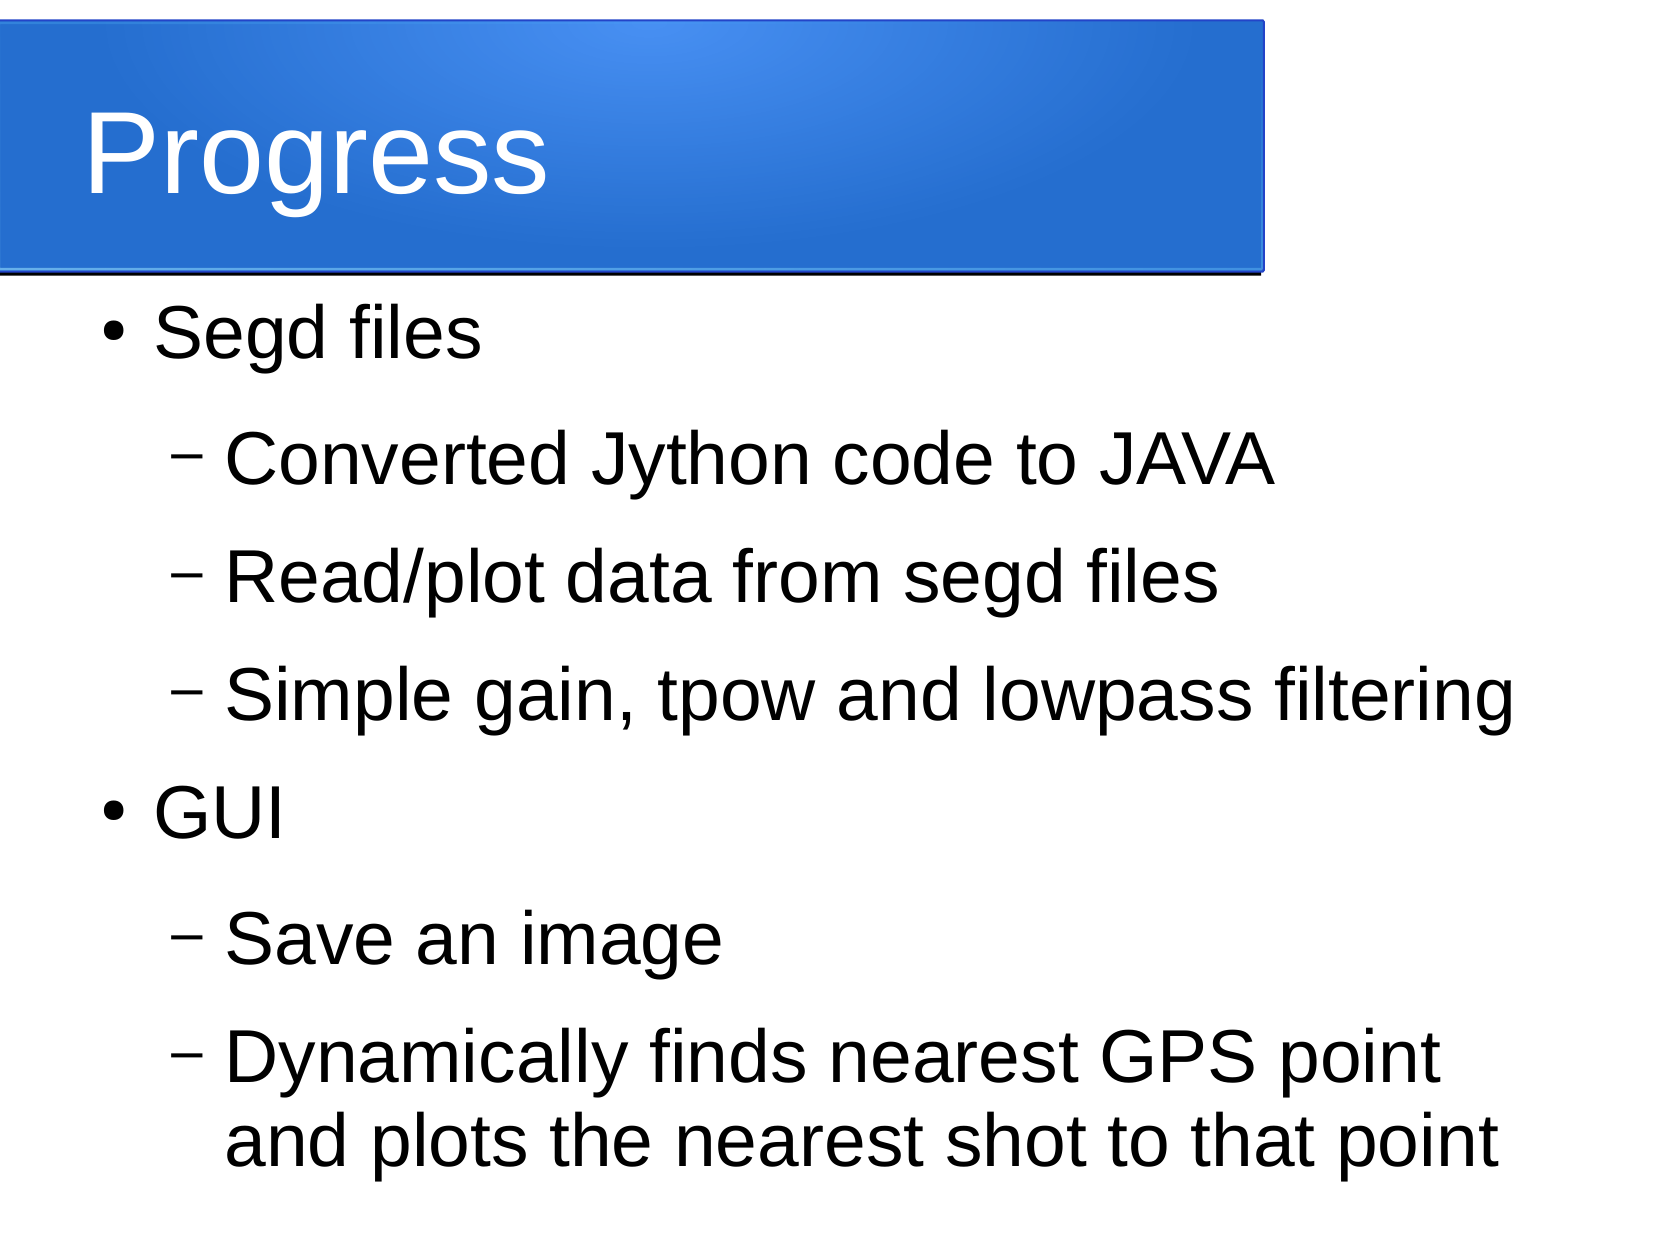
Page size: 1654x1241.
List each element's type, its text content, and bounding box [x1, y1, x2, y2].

title Progress [82, 49, 1250, 257]
list Segd files Converted Jython code to JAVA Read/plot data from segd files Simple gain, tpow and lowpass filtering GUI Save an image Dynamically finds nearest GPS point and plots the nearest shot to that point [82, 290, 1538, 1201]
